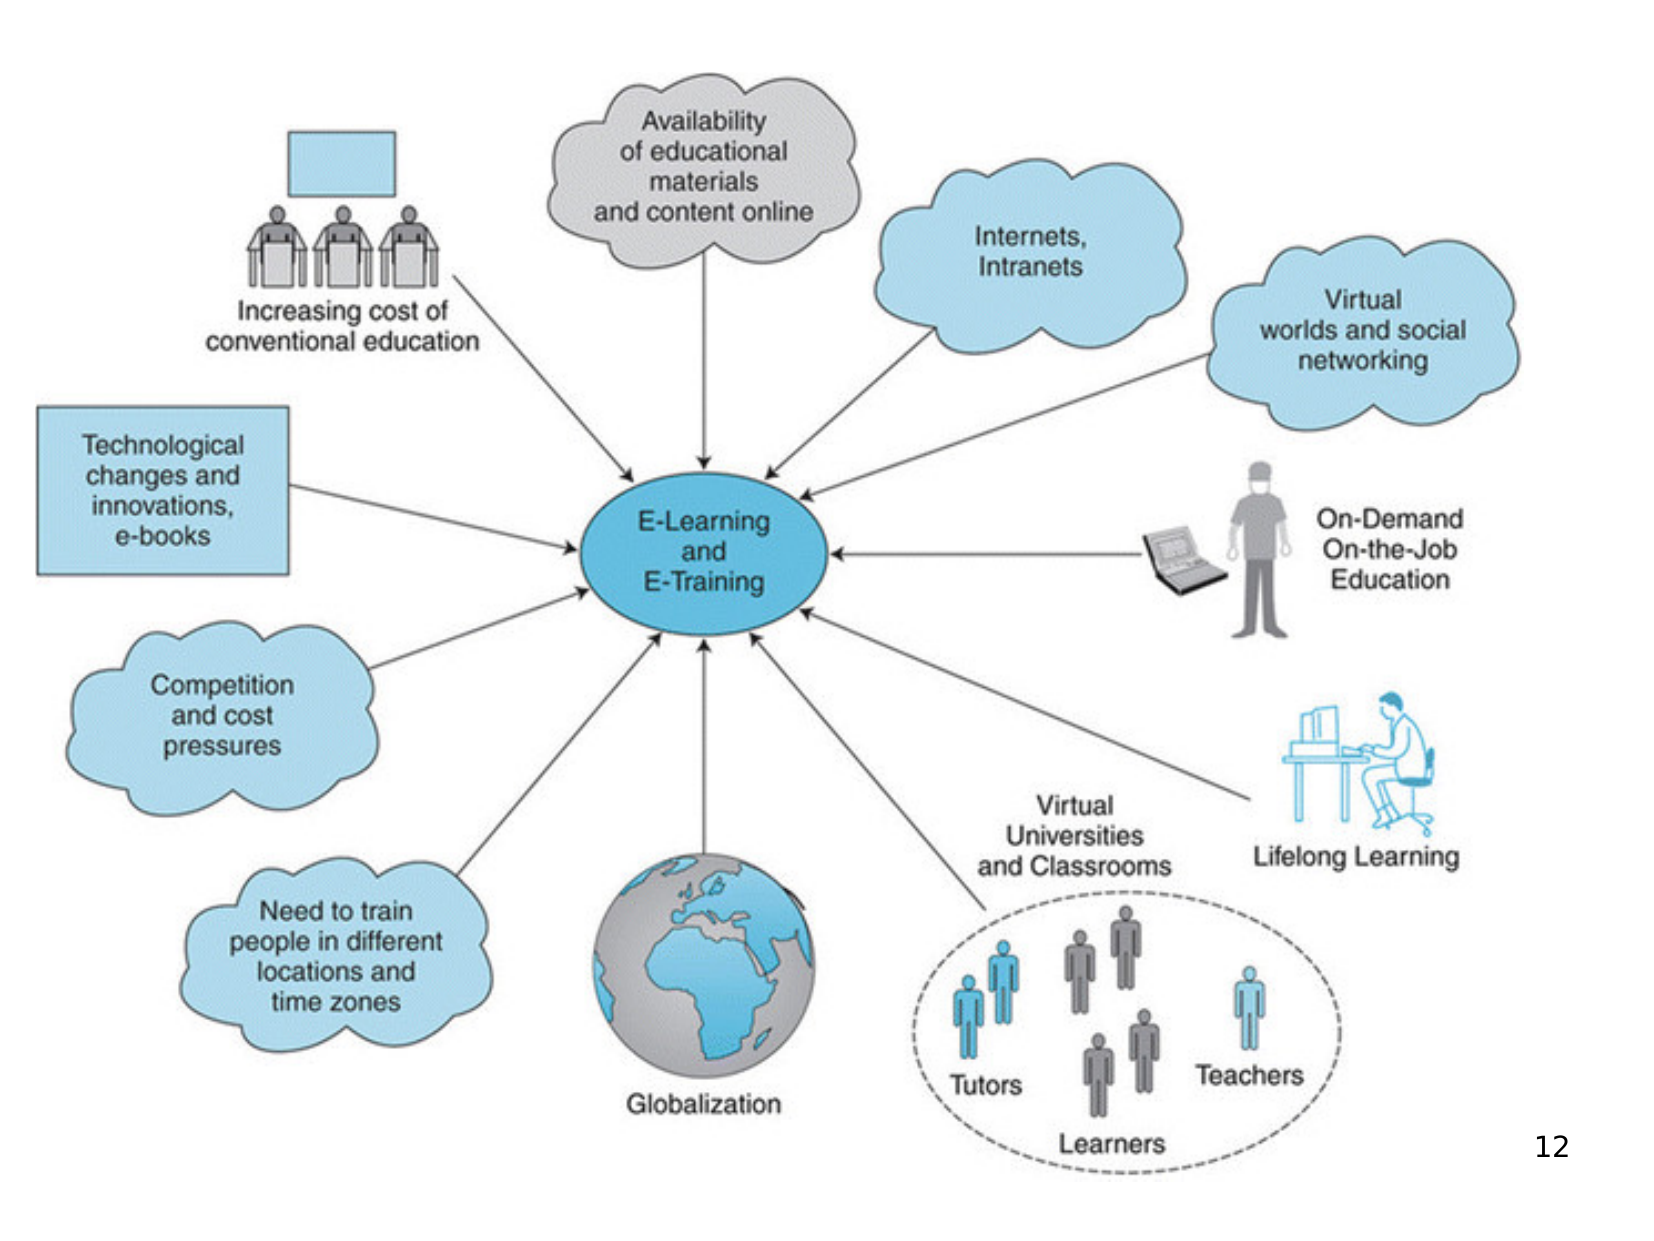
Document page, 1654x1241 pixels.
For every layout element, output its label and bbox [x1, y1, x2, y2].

picture [35, 72, 1524, 1182]
